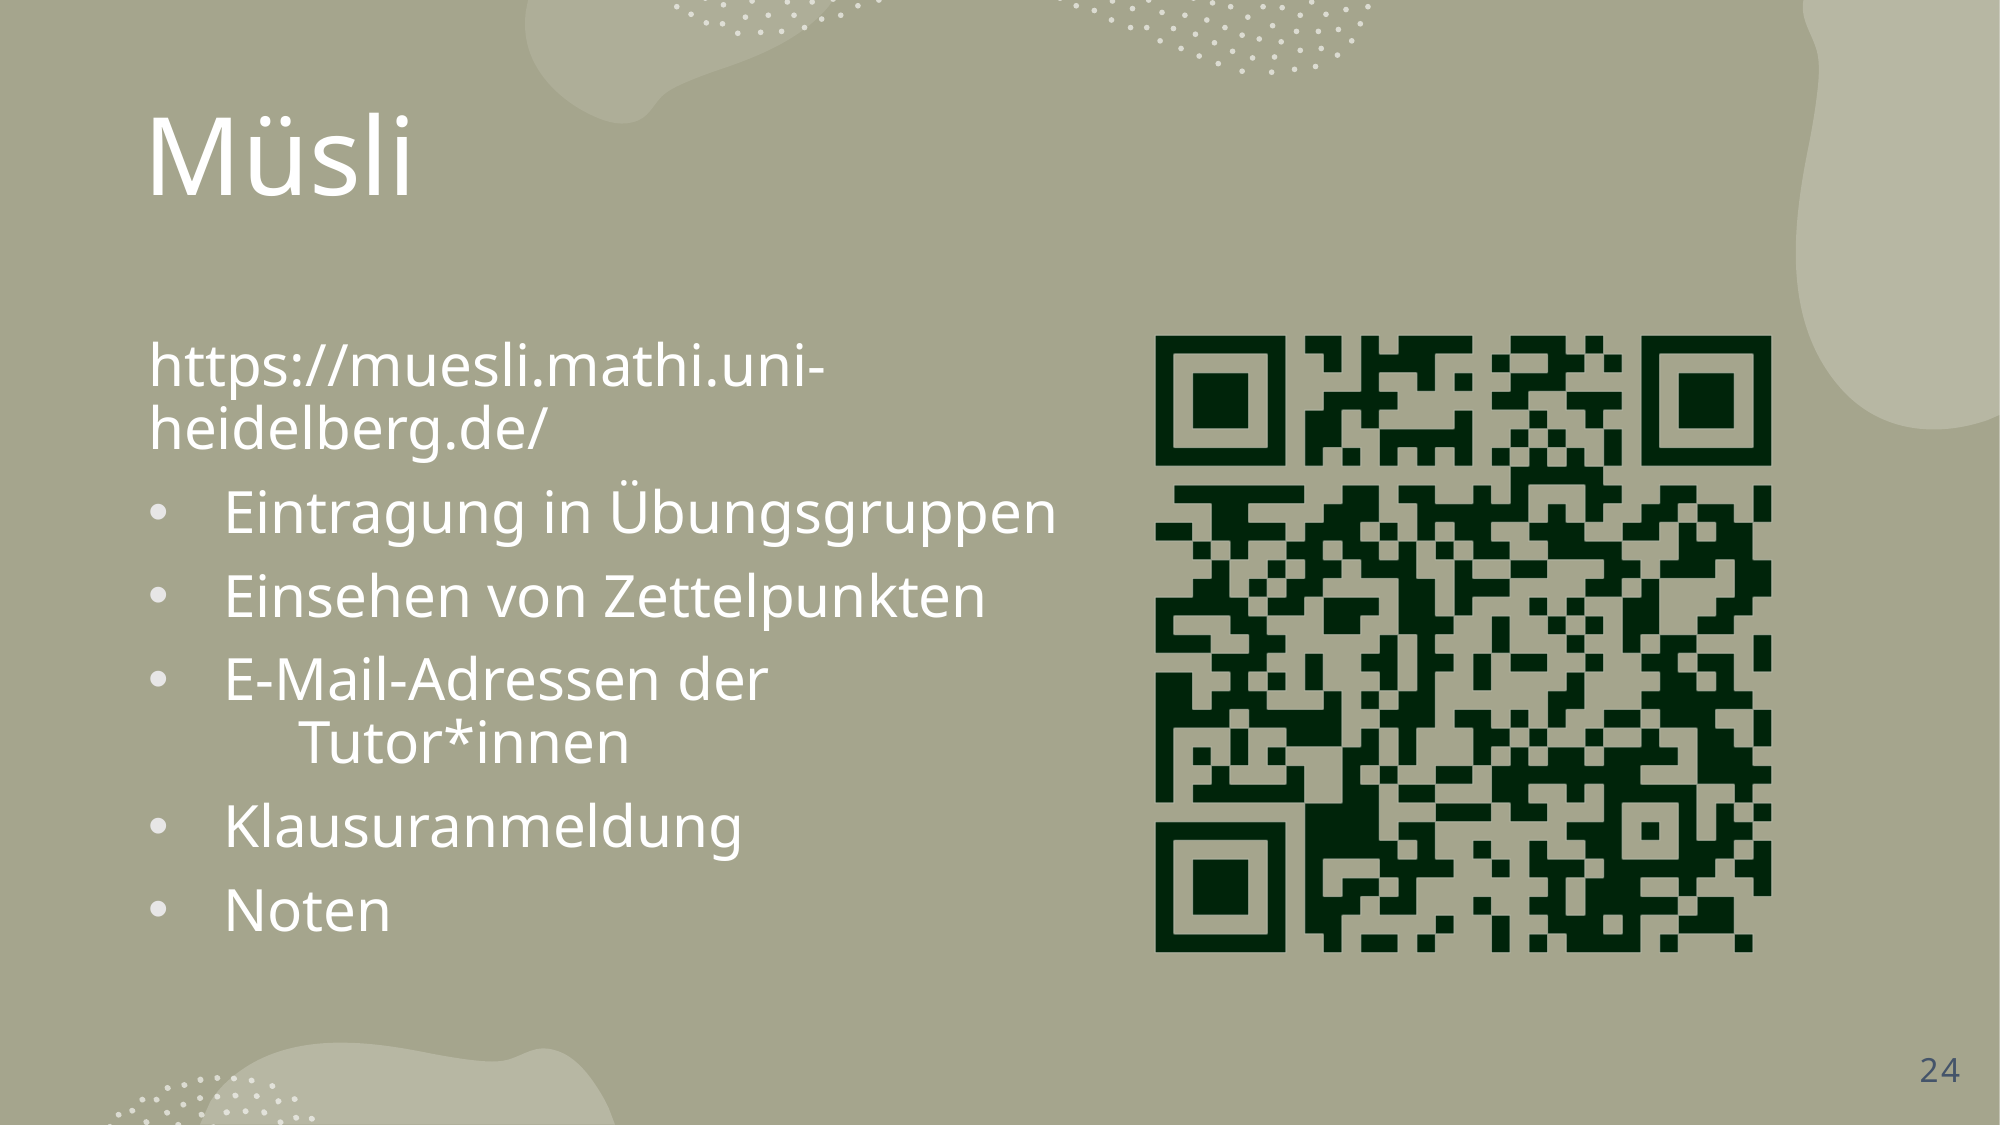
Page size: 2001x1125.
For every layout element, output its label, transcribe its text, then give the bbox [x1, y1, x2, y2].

list https://muesli.mathi.uni-heidelberg.de/ Eintragung in Übungsgruppen Einsehen von Zettelpunkten E-Mail-Adressen der Tutor*innen Klausuranmeldung Noten [133, 329, 1077, 1039]
title Müsli [128, 94, 1754, 349]
picture [1081, 261, 1847, 1028]
text_box [1887, 1019, 1993, 1125]
